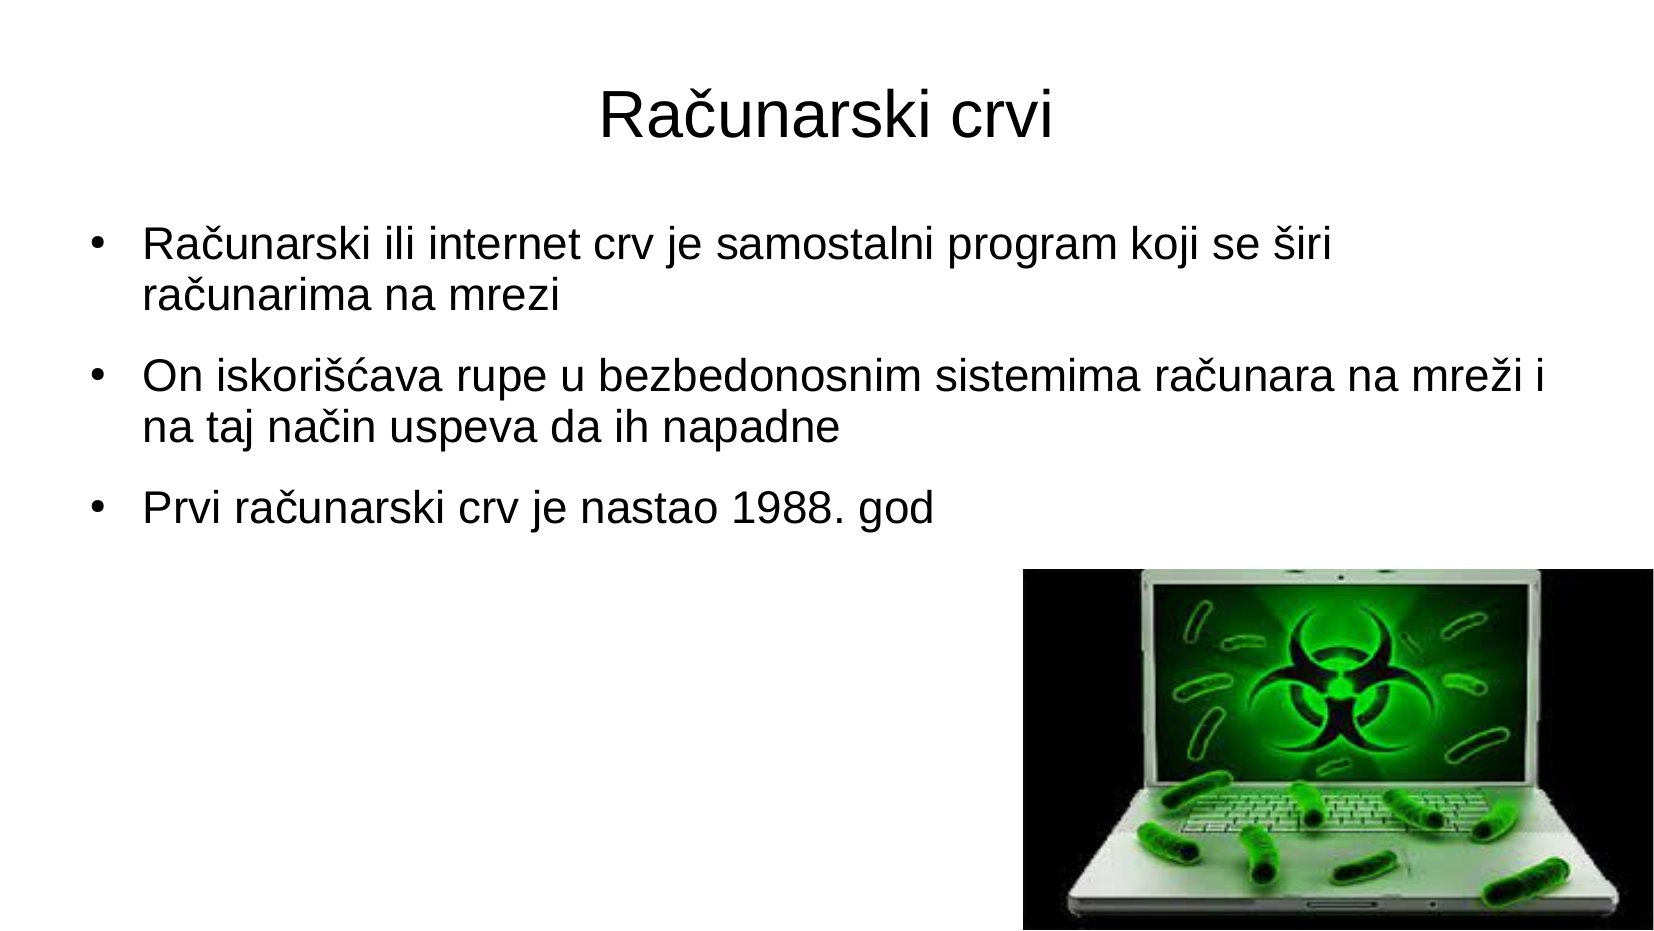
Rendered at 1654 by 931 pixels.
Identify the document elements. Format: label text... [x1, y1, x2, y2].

list Računarski ili internet crv je samostalni program koji se širi računarima na mrezi On iskorišćava rupe u bezbedonosnim sistemima računara na mreži i na taj način uspeva da ih napadne Prvi računarski crv je nastao 1988. god [71, 217, 1561, 758]
title Računarski crvi [82, 2, 1571, 227]
picture [1023, 569, 1654, 931]
